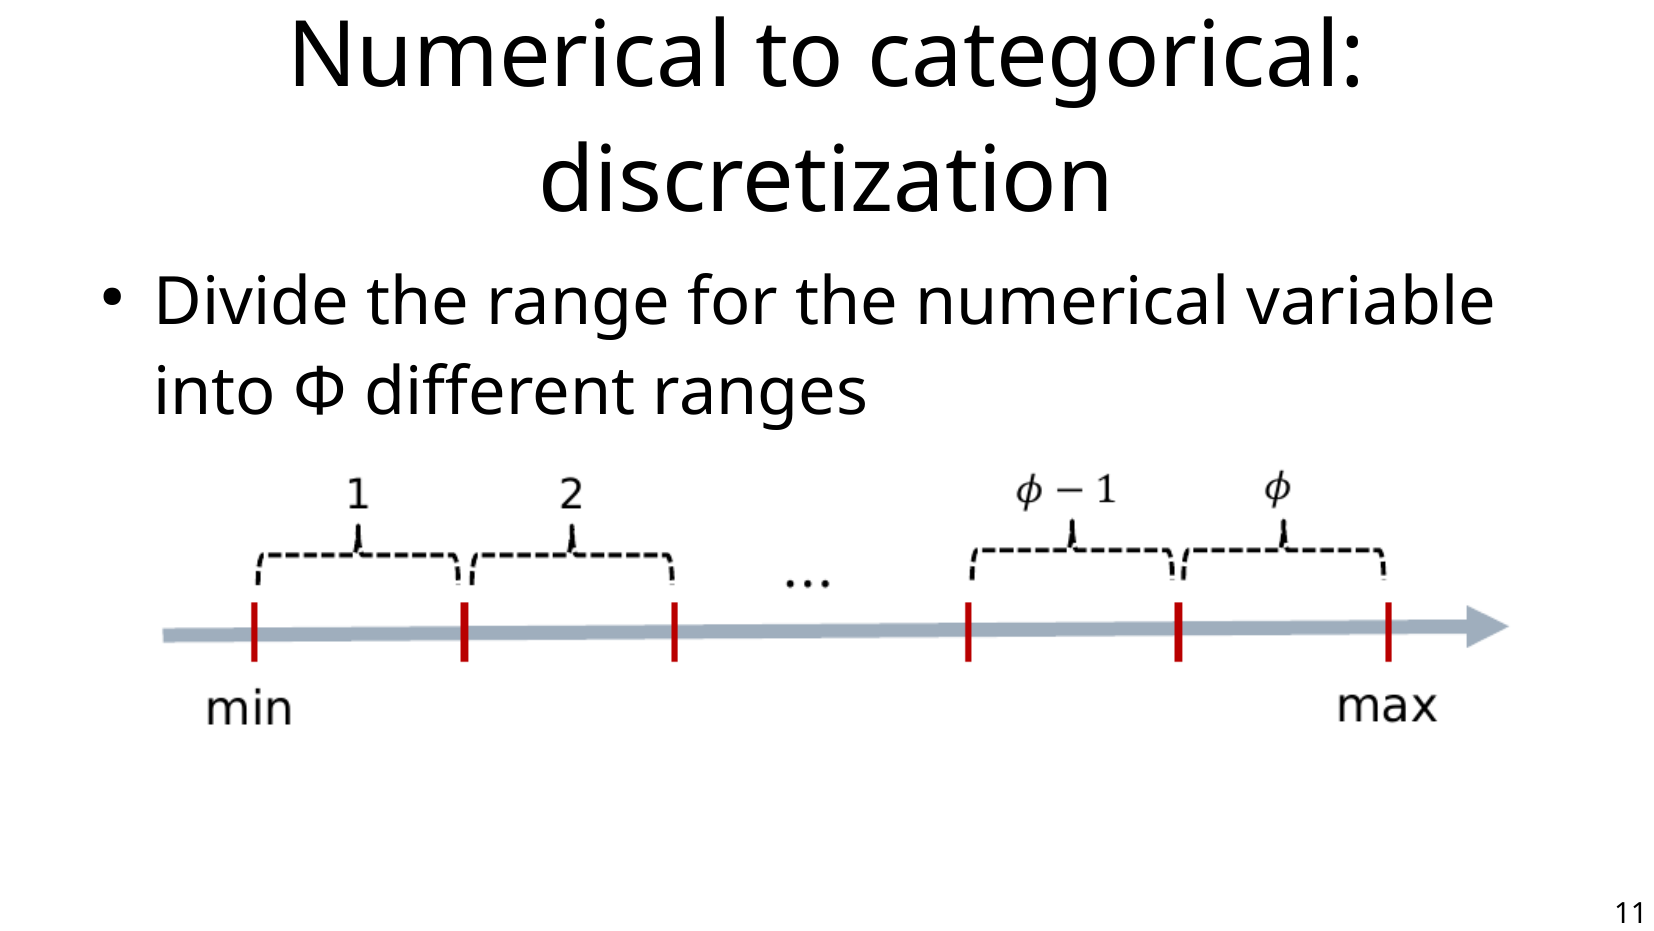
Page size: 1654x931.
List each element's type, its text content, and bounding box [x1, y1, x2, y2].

title Numerical to categorical: discretization [82, 1, 1571, 226]
picture [114, 446, 1556, 742]
list Divide the range for the numerical variable into Φ different ranges [82, 253, 1571, 793]
